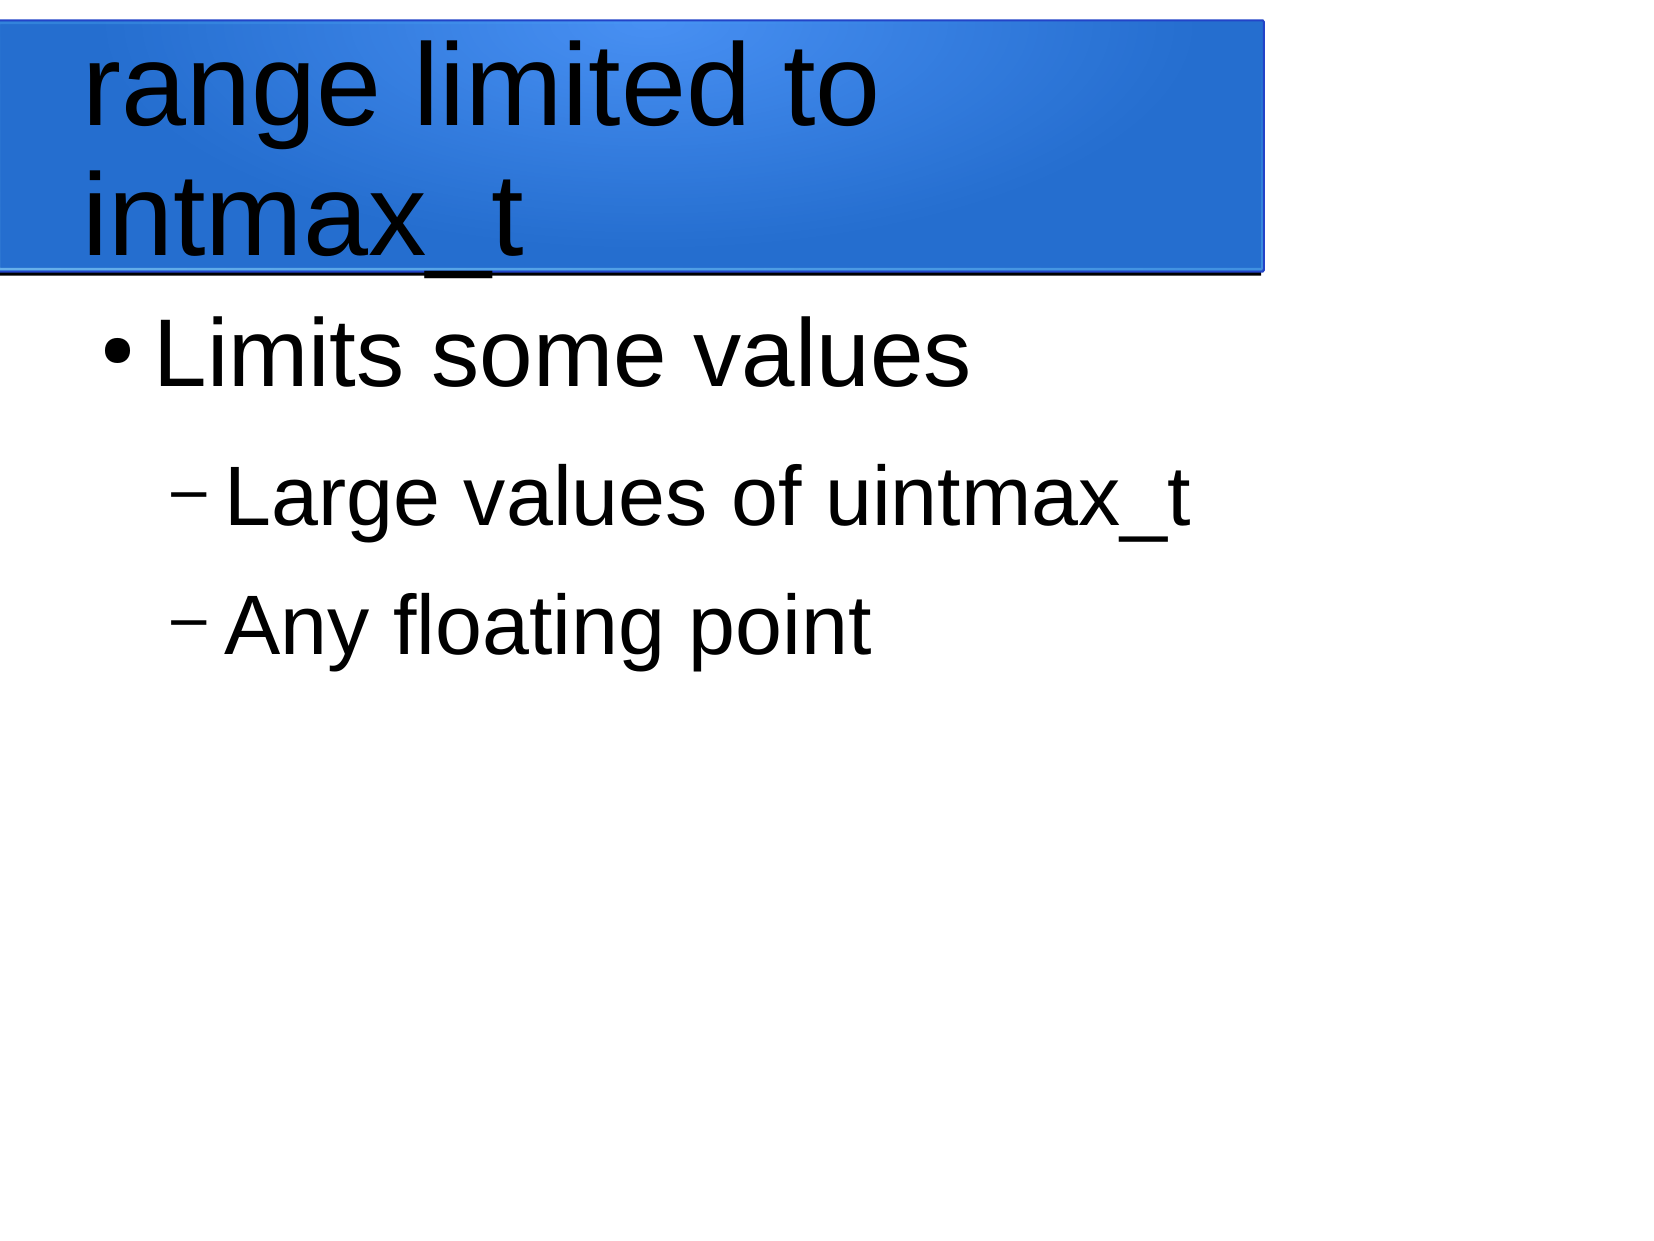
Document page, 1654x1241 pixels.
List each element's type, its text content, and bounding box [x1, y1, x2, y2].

list Limits some values Large values of uintmax_t Any floating point [82, 299, 1571, 1019]
title range limited to intmax_t [82, 19, 1235, 281]
